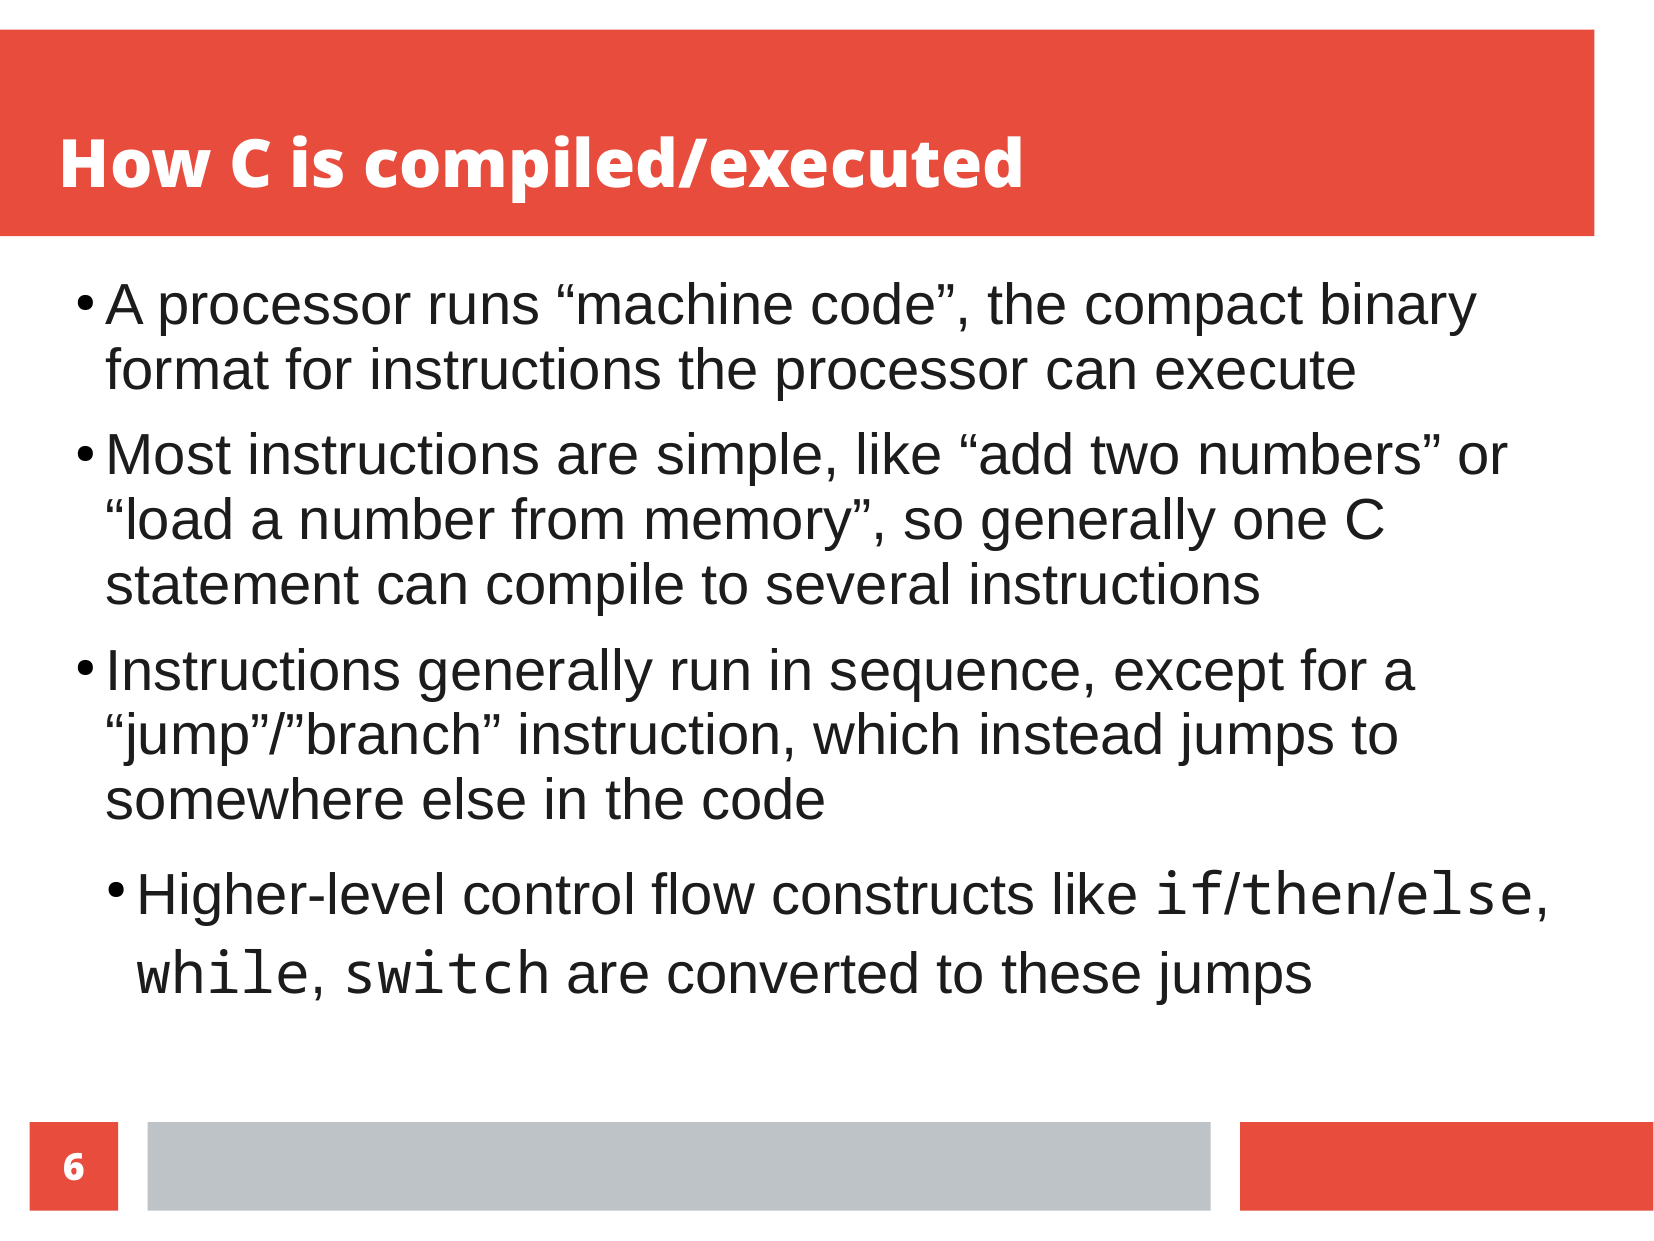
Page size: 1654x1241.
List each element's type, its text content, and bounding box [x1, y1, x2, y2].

title How C is compiled/executed [59, 59, 1595, 207]
list A processor runs “machine code”, the compact binary format for instructions the processor can execute Most instructions are simple, like “add two numbers” or “load a number from memory”, so generally one C statement can compile to several instructions Instructions generally run in sequence, except for a “jump”/”branch” instruction, which instead jumps to somewhere else in the code Higher-level control flow constructs like if/then/else, while, switch are converted to these jumps [75, 272, 1561, 1066]
